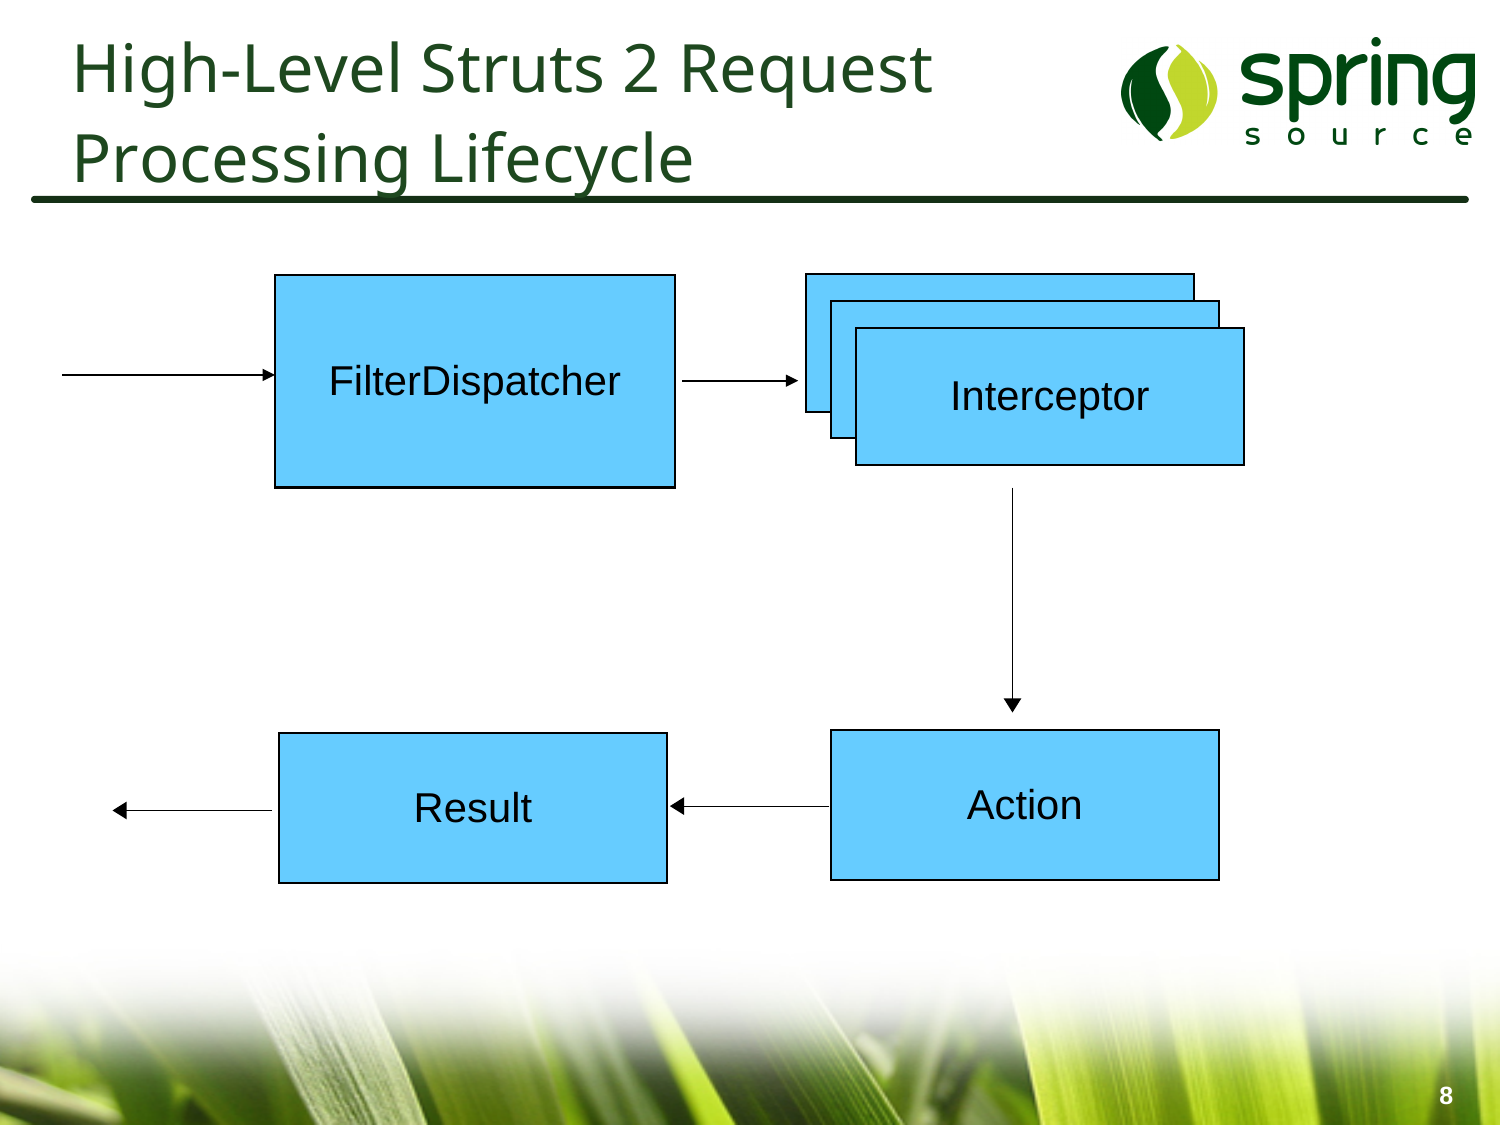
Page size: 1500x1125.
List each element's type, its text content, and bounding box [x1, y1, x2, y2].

text_box Action [831, 729, 1219, 880]
text_box Interceptor [856, 327, 1244, 466]
text_box Interceptor [806, 274, 1194, 412]
picture [1121, 37, 1475, 145]
text_box Interceptor [831, 300, 1219, 439]
picture [0, 944, 1500, 1125]
text_box Result [279, 732, 667, 883]
text_box FilterDispatcher [274, 275, 675, 488]
title High-Level Struts 2 Request Processing Lifecycle [56, 13, 1089, 191]
